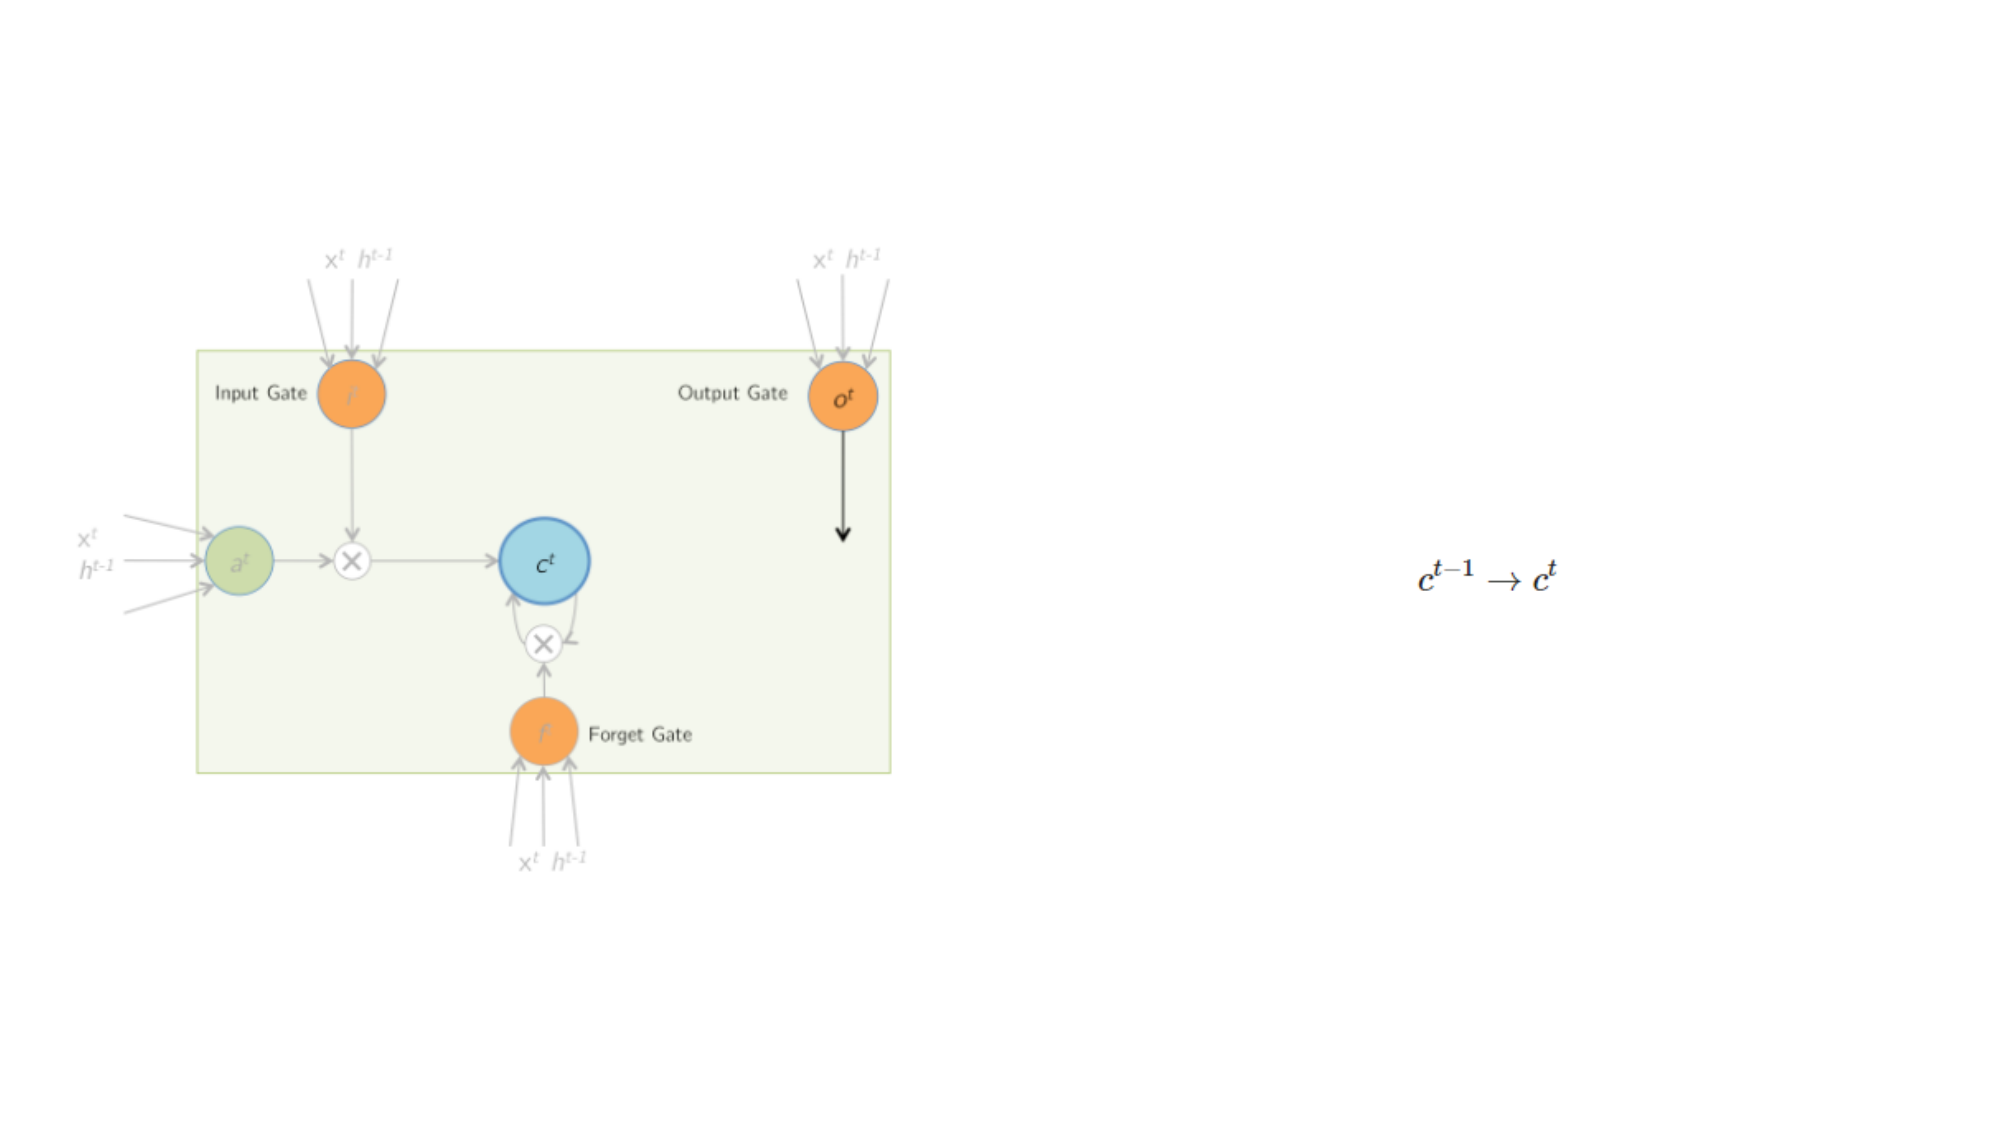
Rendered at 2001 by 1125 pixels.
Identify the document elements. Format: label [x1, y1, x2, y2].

picture [69, 246, 1601, 899]
